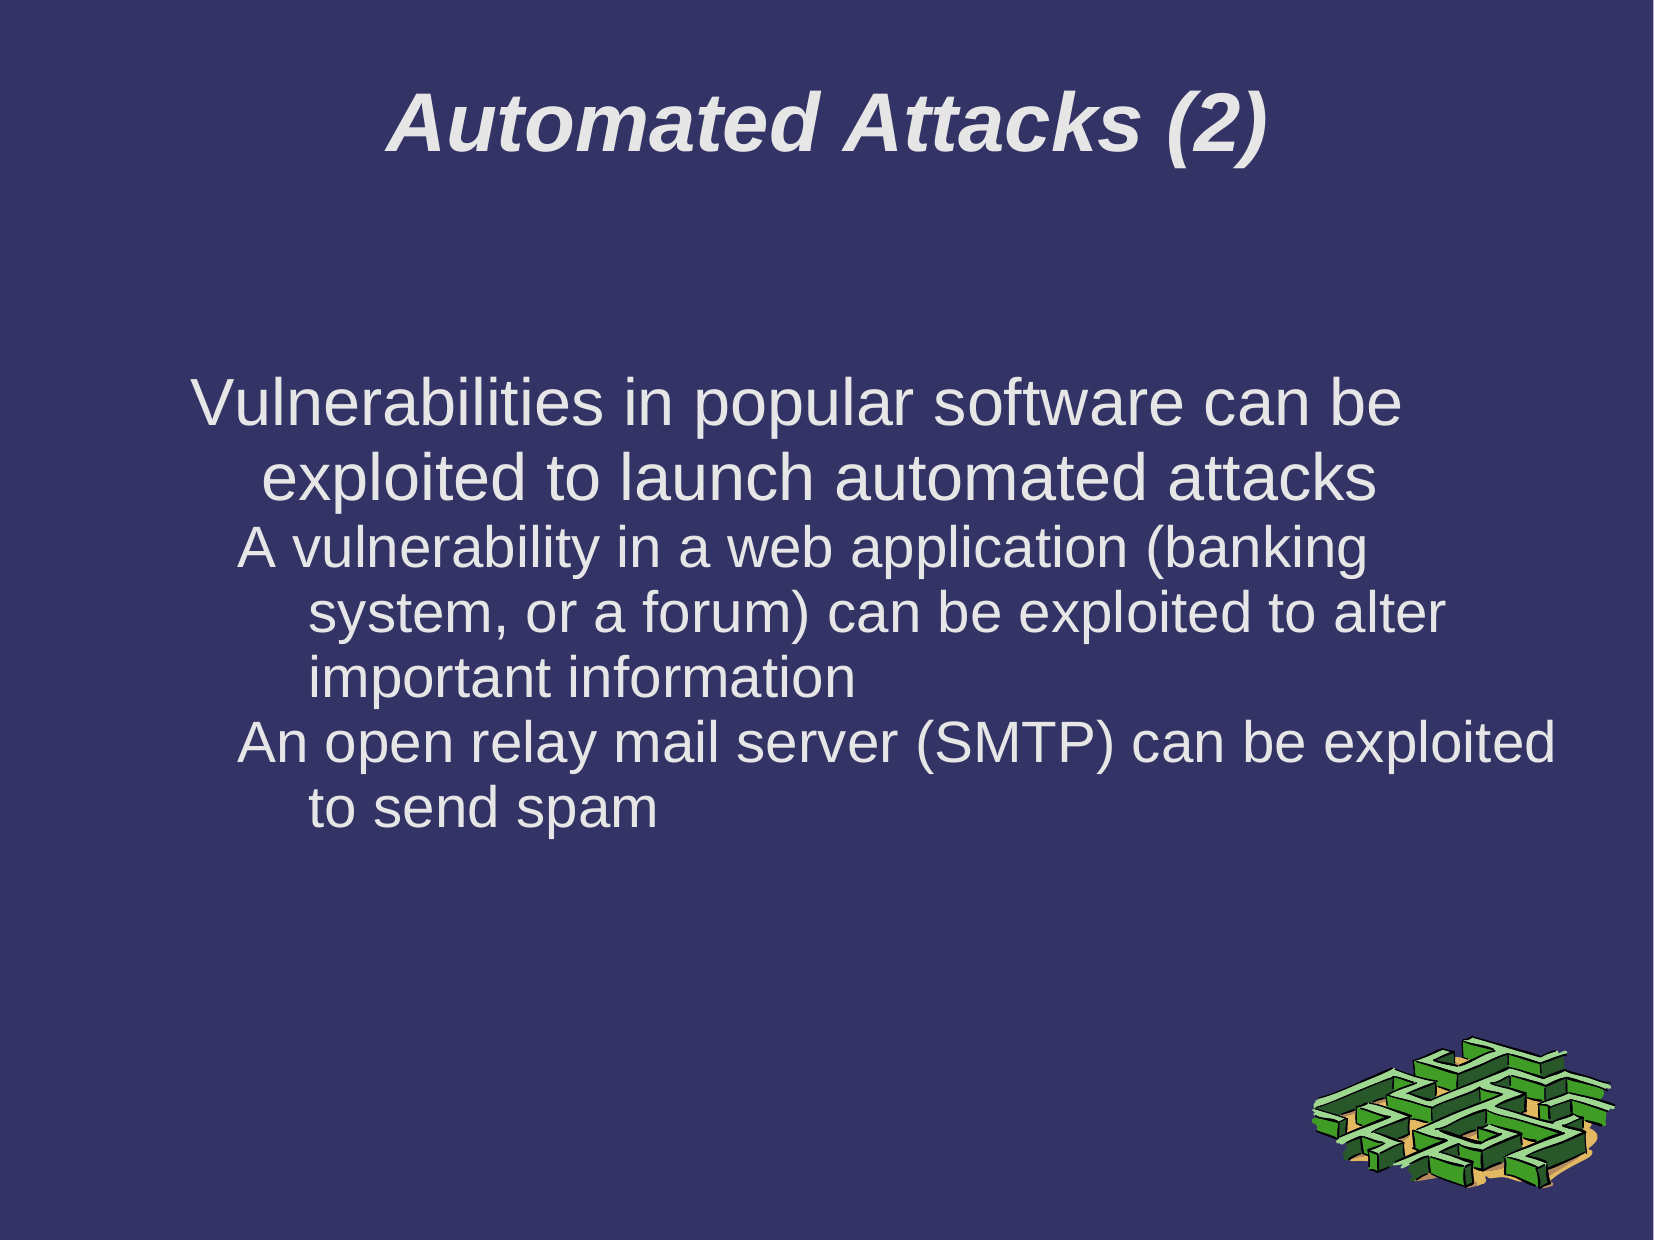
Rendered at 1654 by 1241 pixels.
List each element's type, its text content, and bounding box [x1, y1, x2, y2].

title Automated Attacks (2) [121, 19, 1534, 227]
list Vulnerabilities in popular software can be exploited to launch automated attacks A vulnerability in a web application (banking system, or a forum) can be exploited to alter important information An open relay mail server (SMTP) can be exploited to send spam [178, 364, 1570, 1147]
